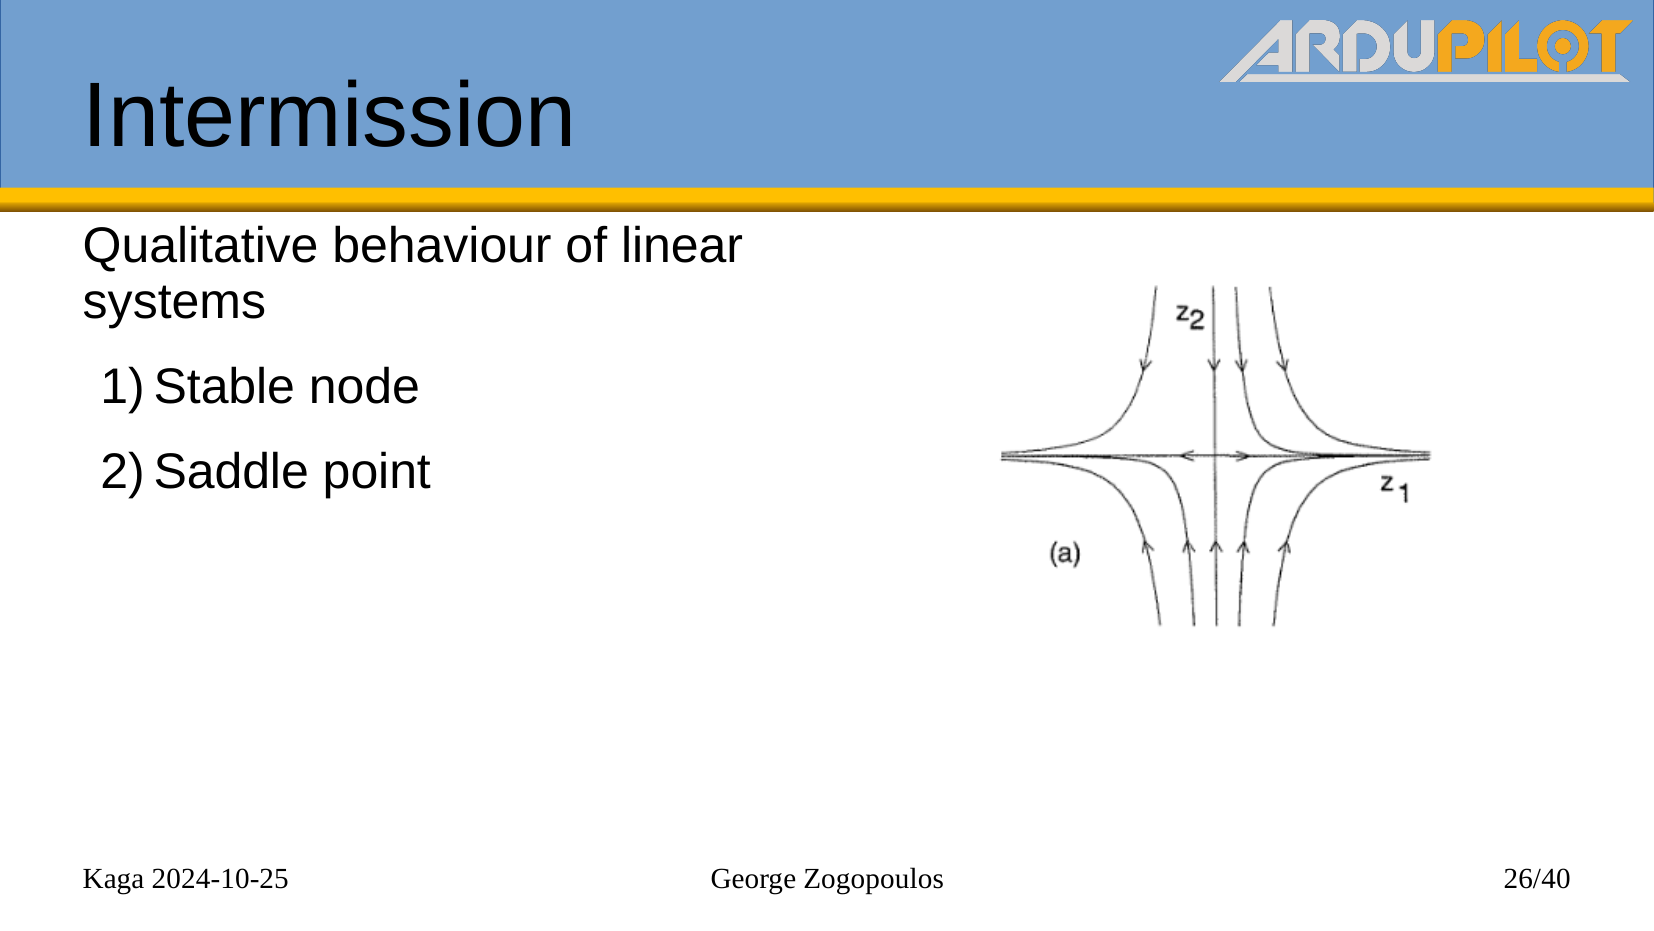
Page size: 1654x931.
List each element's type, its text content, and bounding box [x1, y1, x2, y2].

title Intermission [82, 37, 1571, 193]
picture [975, 245, 1463, 676]
list Qualitative behaviour of linear systems Stable node Saddle point [82, 217, 809, 757]
picture [1219, 20, 1633, 82]
